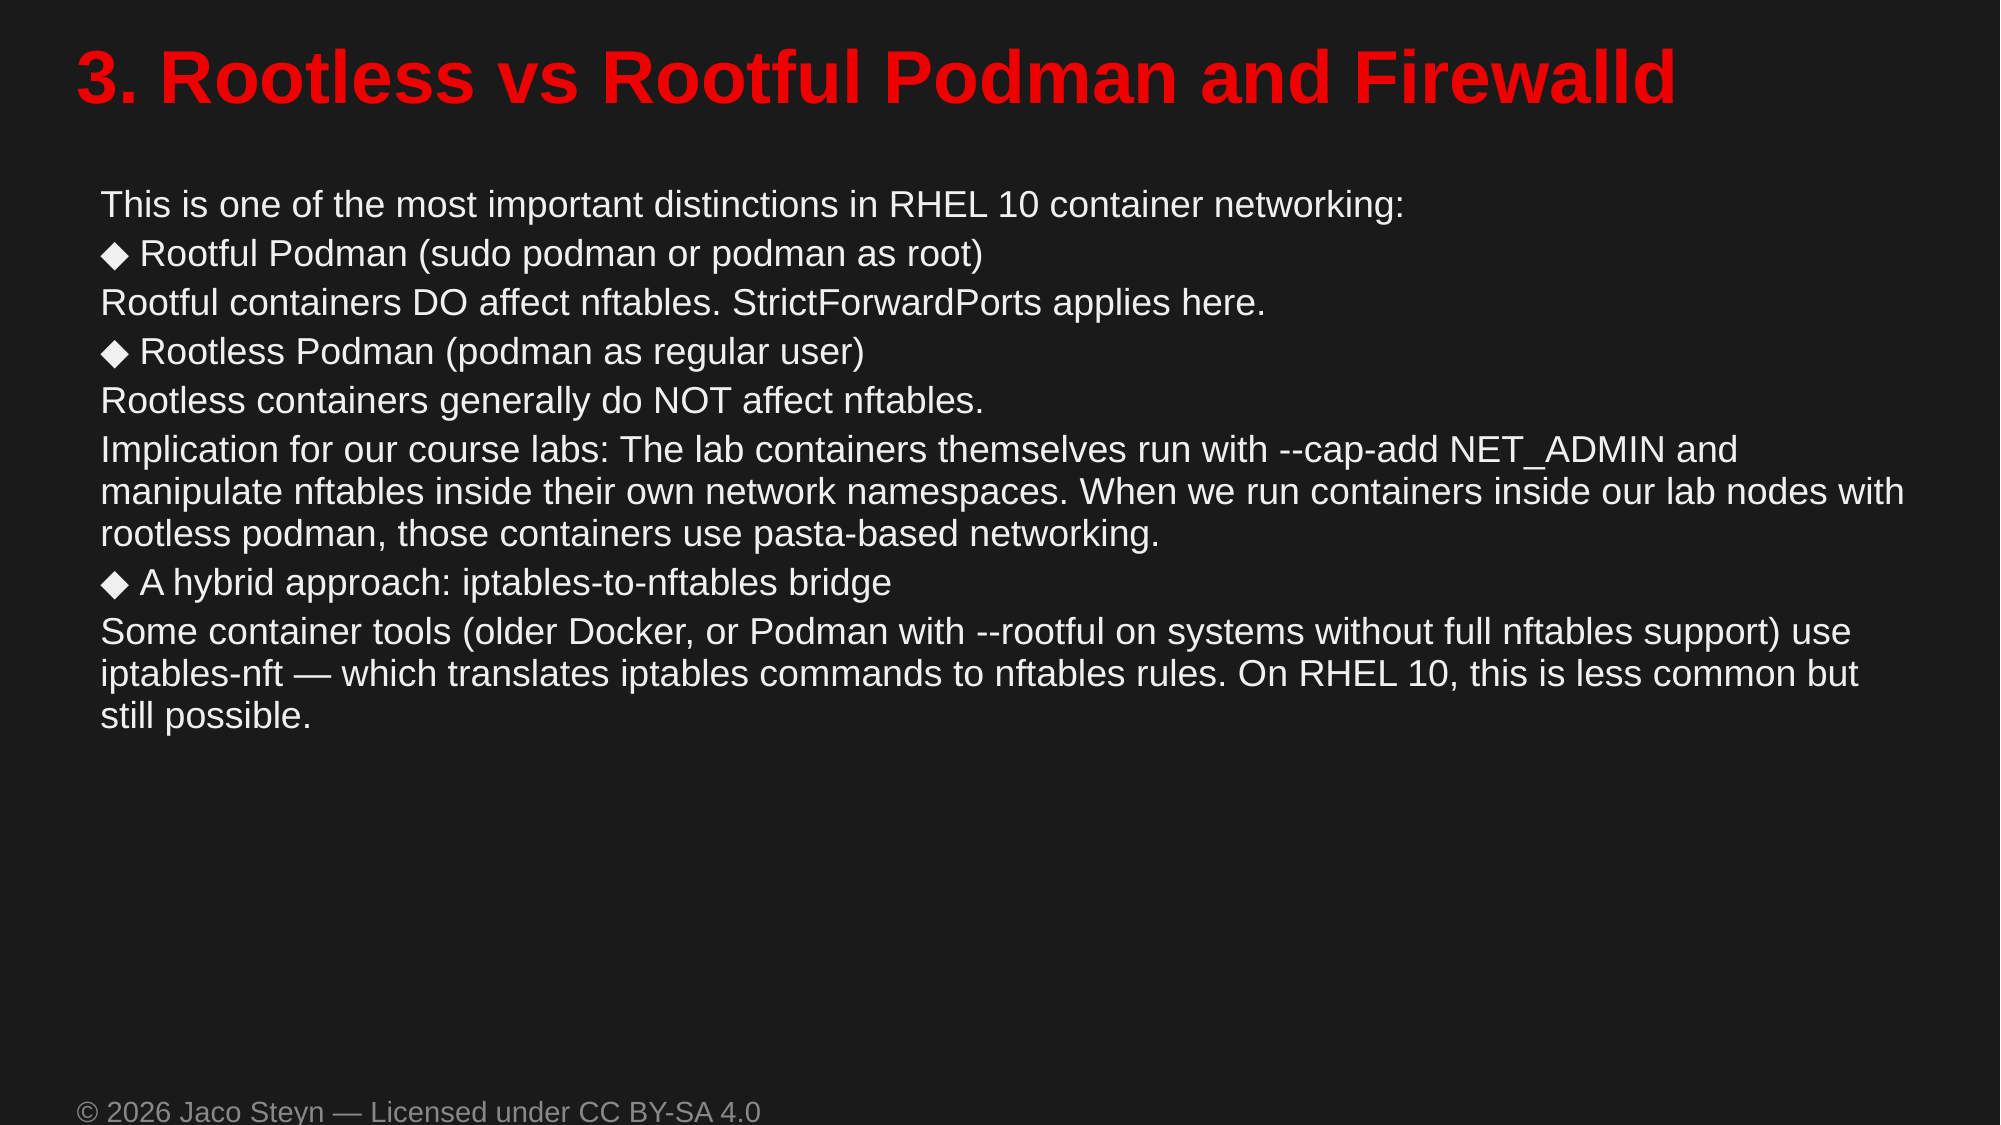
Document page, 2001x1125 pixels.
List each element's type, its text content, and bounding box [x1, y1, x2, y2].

text_box This is one of the most important distinctions in RHEL 10 container networking: ◆ Rootful Podman (sudo podman or podman as root) Rootful containers DO affect nftables. StrictForwardPorts applies here. ◆ Rootless Podman (podman as regular user) Rootless containers generally do NOT affect nftables. Implication for our course labs: The lab containers themselves run with --cap-add NET_ADMIN and manipulate nftables inside their own network namespaces. When we run containers inside our lab nodes with rootless podman, those containers use pasta-based networking. ◆ A hybrid approach: iptables-to-nftables bridge Some container tools (older Docker, or Podman with --rootful on systems without full nftables support) use iptables-nft — which translates iptables commands to nftables rules. On RHEL 10, this is less common but still possible. [59, 171, 1942, 1083]
text_box 3. Rootless vs Rootful Podman and Firewalld [59, 23, 1942, 154]
text_box © 2026 Jaco Steyn — Licensed under CC BY-SA 4.0 [59, 1083, 1942, 1120]
